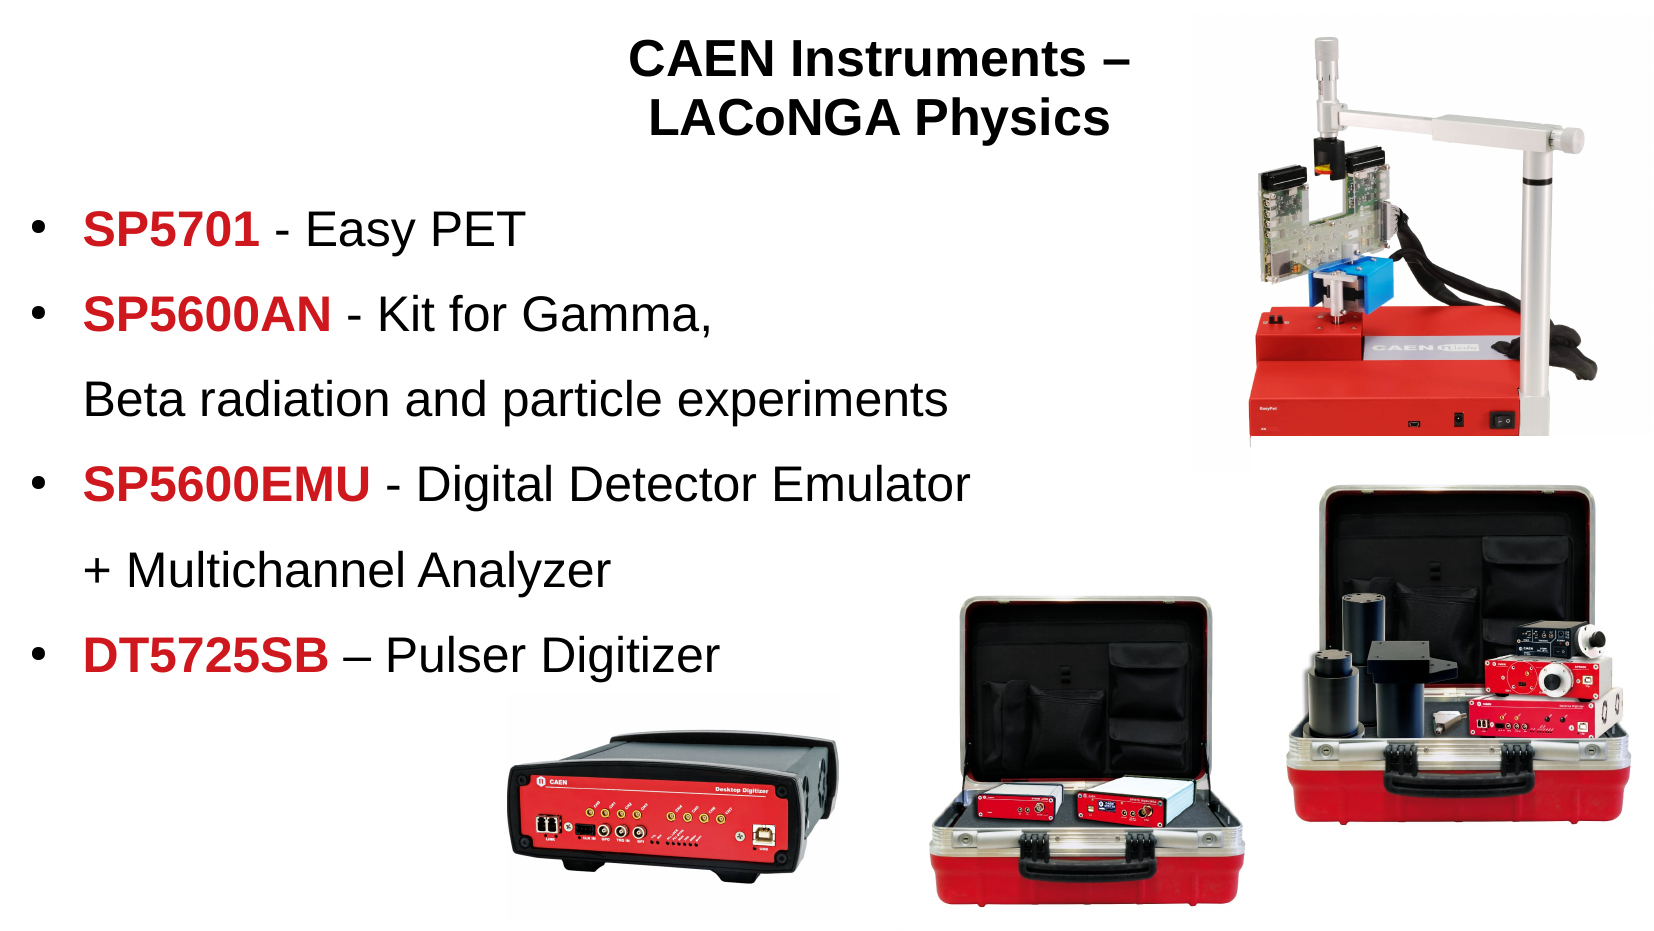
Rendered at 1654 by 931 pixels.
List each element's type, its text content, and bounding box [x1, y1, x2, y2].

picture [507, 693, 839, 920]
title CAEN Instruments – LACoNGA Physics [531, 10, 1229, 166]
list SP5701 - Easy PET SP5600AN - Kit for Gamma, Beta radiation and particle experiments SP5600EMU - Digital Detector Emulator + Multichannel Analyzer DT5725SB – Pulser Digitizer [11, 200, 1251, 741]
picture [897, 11, 1654, 931]
